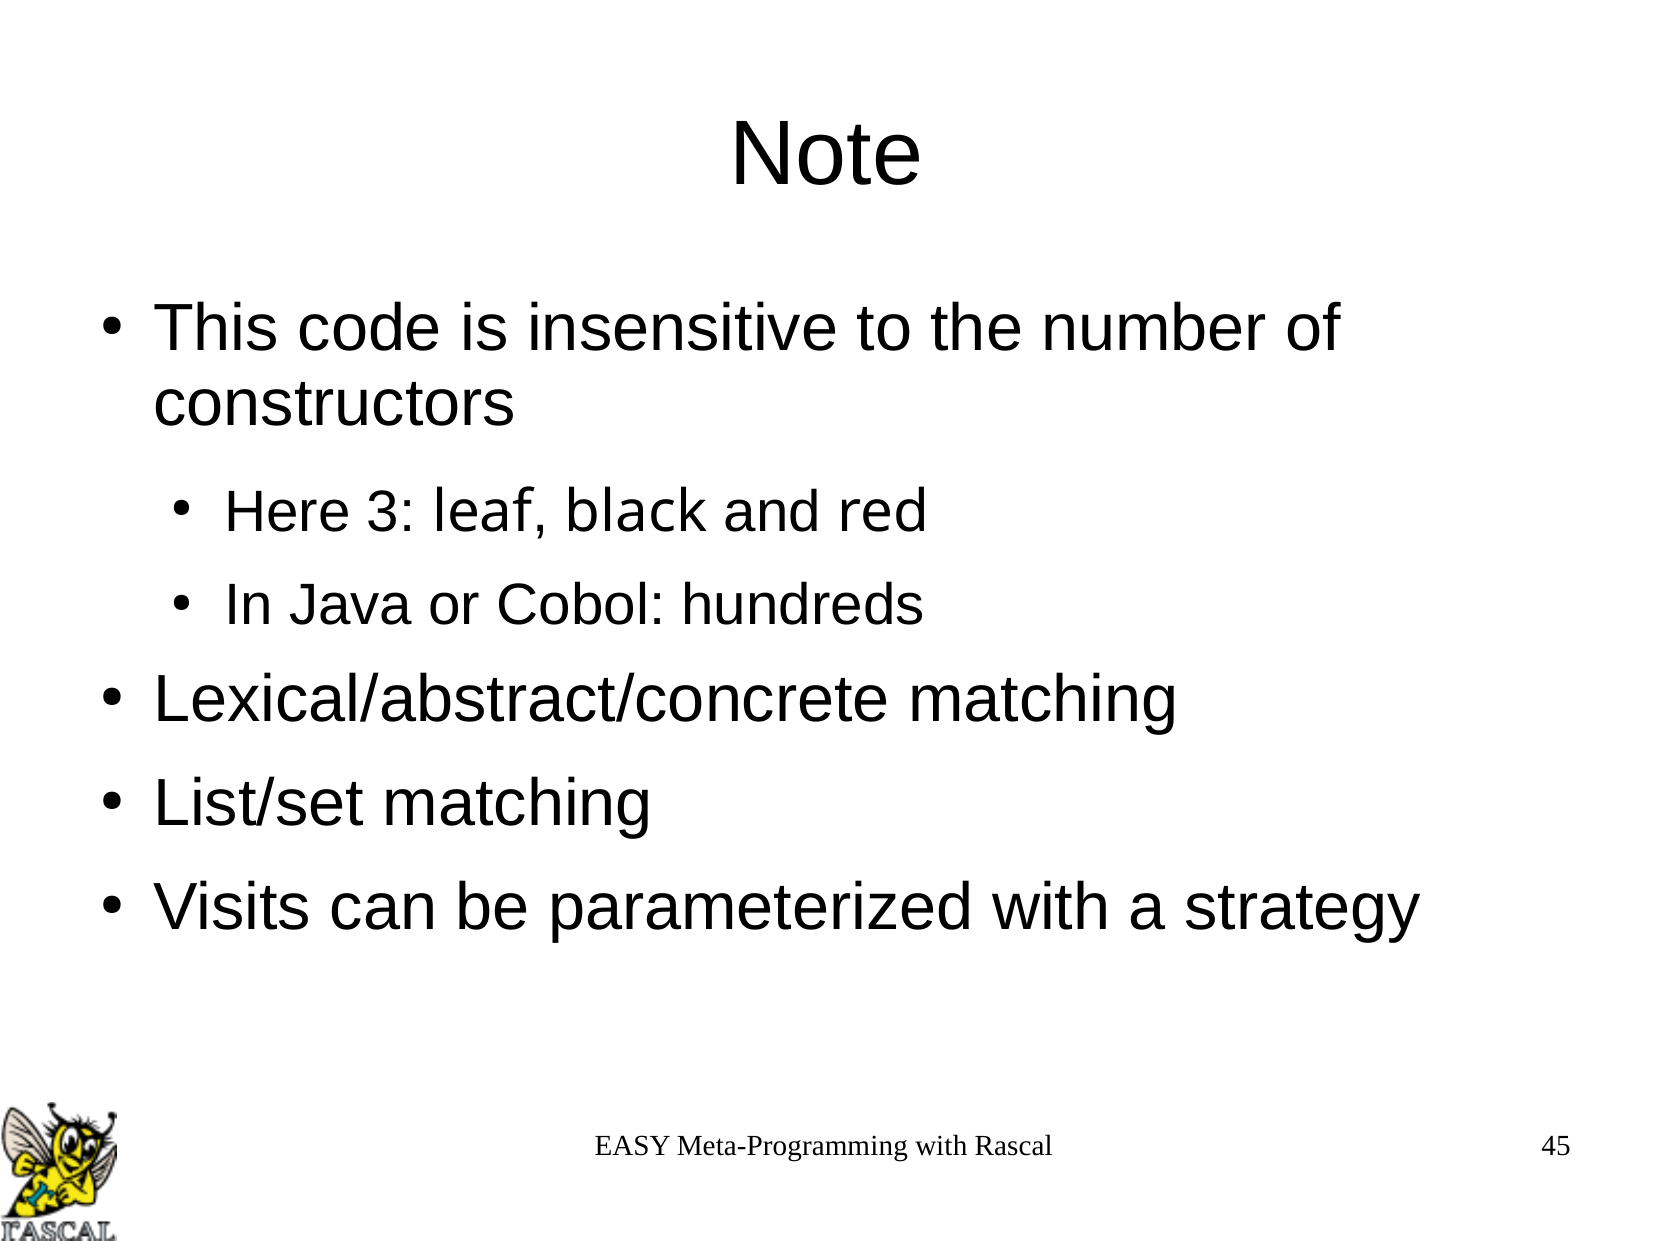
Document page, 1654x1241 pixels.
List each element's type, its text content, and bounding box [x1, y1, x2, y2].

picture [0, 1102, 117, 1241]
title Note [82, 49, 1571, 257]
list This code is insensitive to the number of constructors Here 3: leaf, black and red In Java or Cobol: hundreds Lexical/abstract/concrete matching List/set matching Visits can be parameterized with a strategy [82, 290, 1571, 1109]
